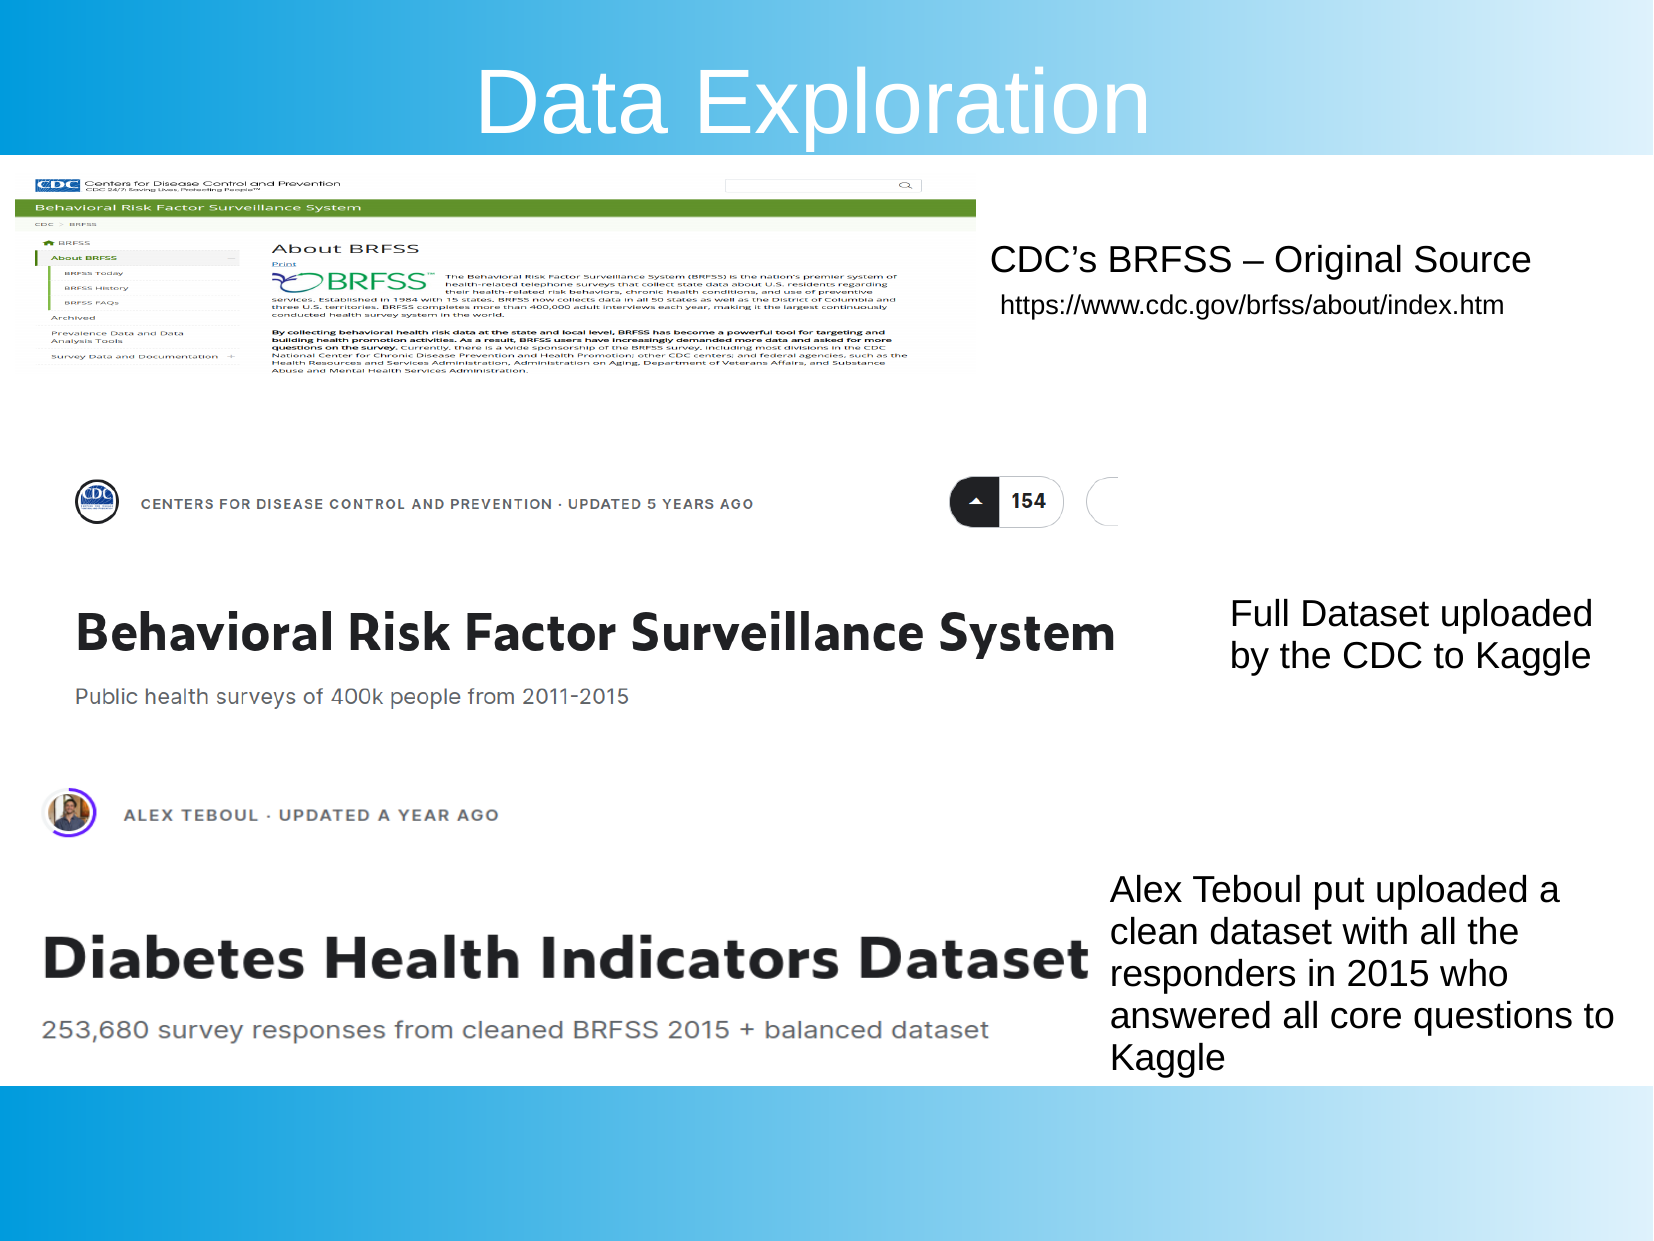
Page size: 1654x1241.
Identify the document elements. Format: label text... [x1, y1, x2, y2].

text_box Alex Teboul put uploaded a clean dataset with all the responders in 2015 who answered all core questions to Kaggle [1095, 861, 1654, 1128]
title Data Exploration [82, 49, 1571, 155]
picture [15, 749, 1111, 1064]
text_box CDC’s BRFSS – Original Source https://www.cdc.gov/brfss/about/index.htm [975, 231, 1654, 331]
picture [15, 173, 976, 376]
picture [0, 456, 1118, 736]
text_box Full Dataset uploaded by the CDC to Kaggle [1215, 585, 1621, 684]
